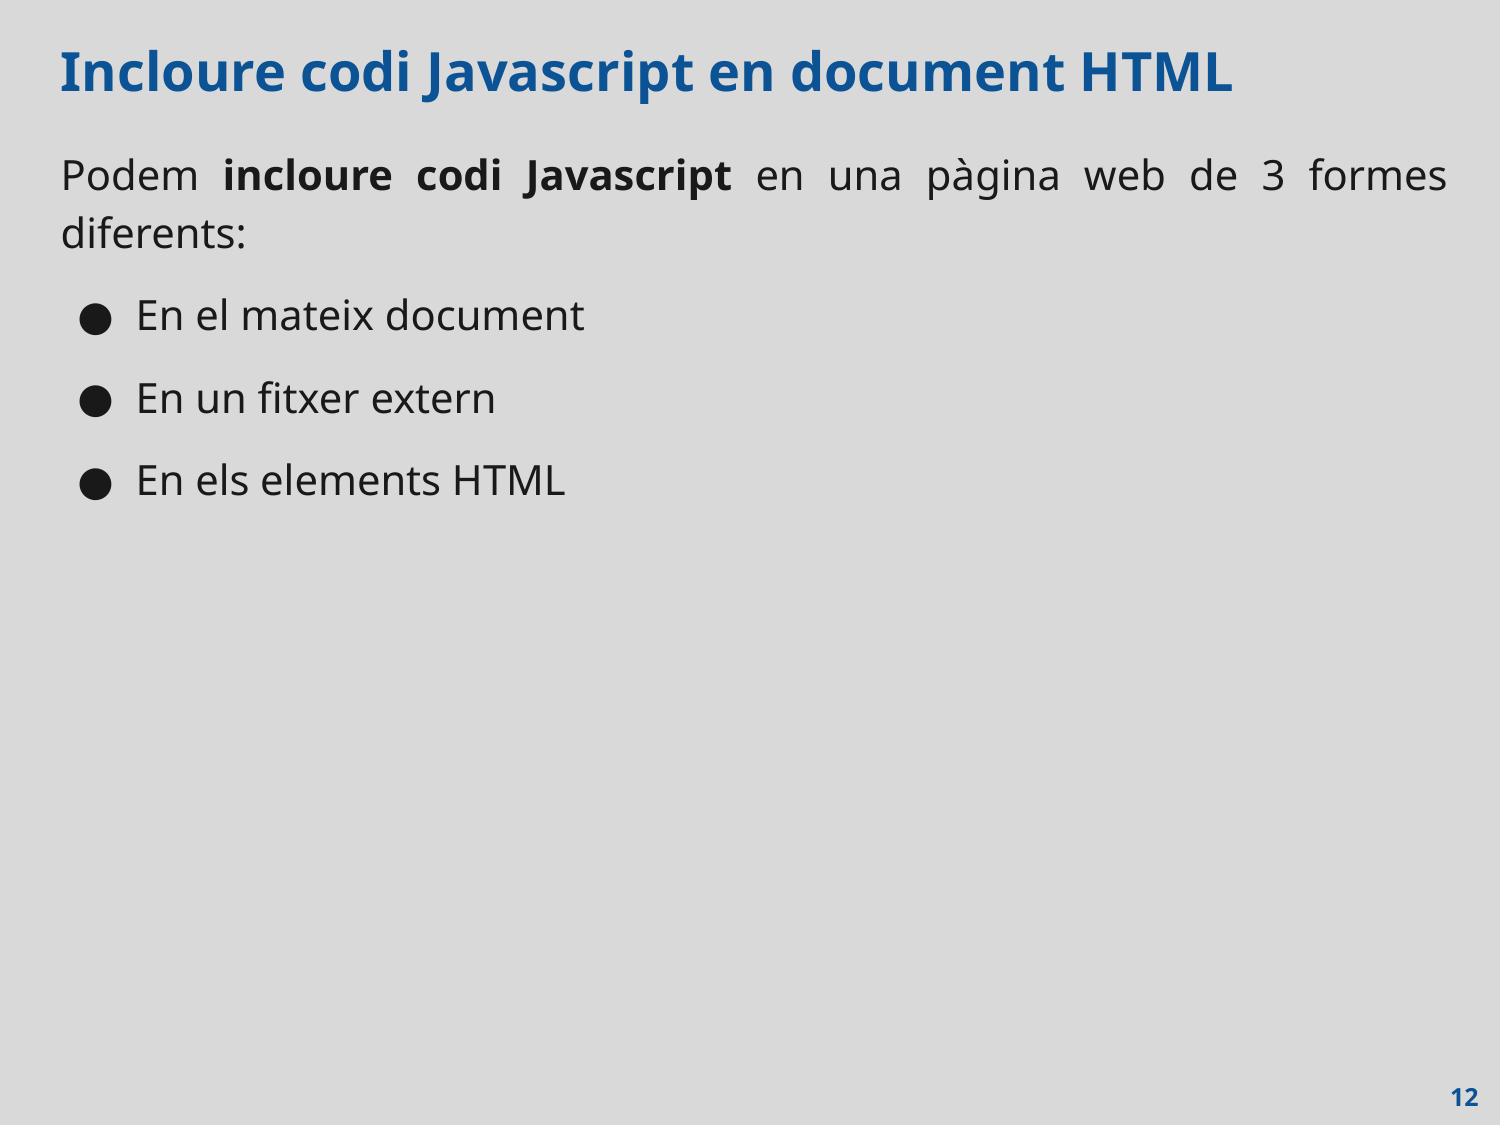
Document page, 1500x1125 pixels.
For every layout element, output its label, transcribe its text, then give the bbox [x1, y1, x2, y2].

slide_number <número> [1395, 1072, 1494, 1125]
list Podem incloure codi Javascript en una pàgina web de 3 formes diferents: En el mateix document En un fitxer extern En els elements HTML [45, 126, 1464, 1049]
title Incloure codi Javascript en document HTML [45, 18, 1439, 120]
